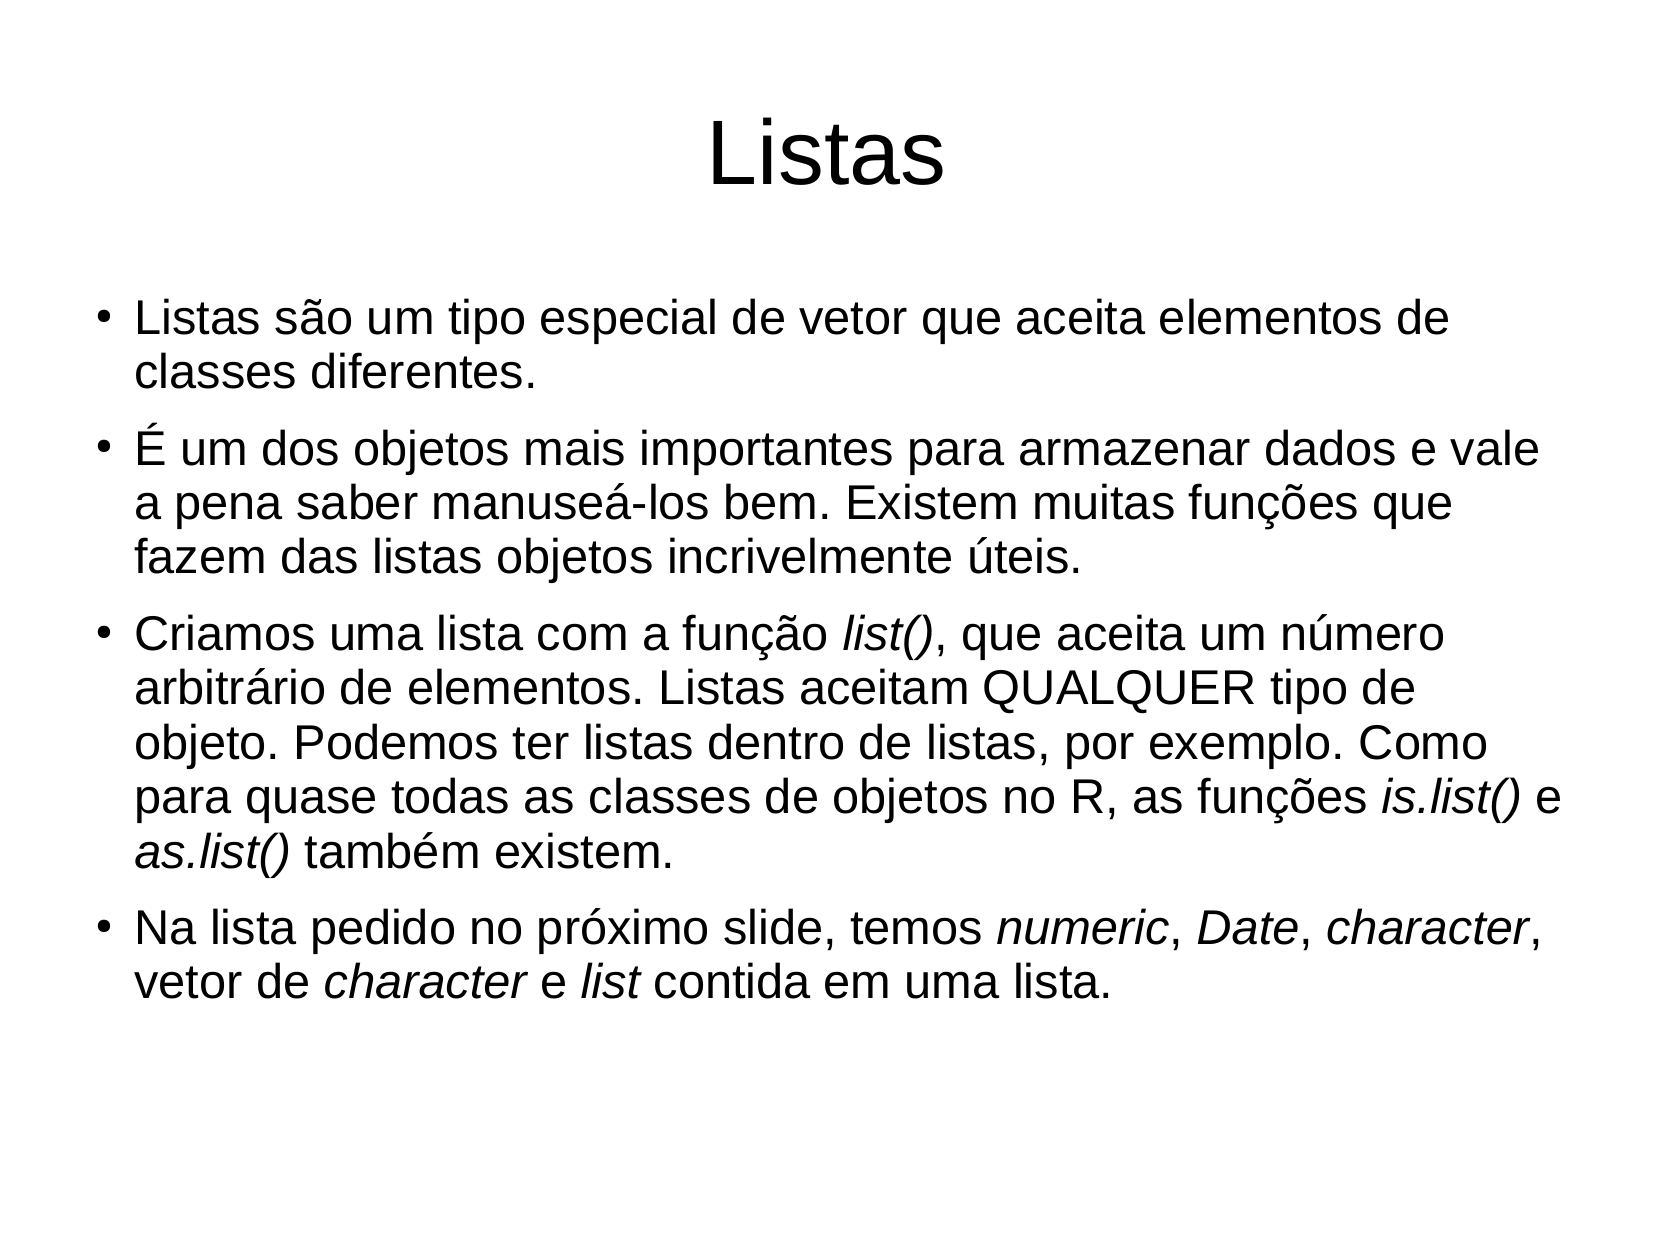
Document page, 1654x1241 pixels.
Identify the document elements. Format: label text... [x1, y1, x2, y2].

title Listas [82, 49, 1571, 257]
list Listas são um tipo especial de vetor que aceita elementos de classes diferentes. É um dos objetos mais importantes para armazenar dados e vale a pena saber manuseá-los bem. Existem muitas funções que fazem das listas objetos incrivelmente úteis. Criamos uma lista com a função list(), que aceita um número arbitrário de elementos. Listas aceitam QUALQUER tipo de objeto. Podemos ter listas dentro de listas, por exemplo. Como para quase todas as classes de objetos no R, as funções is.list() e as.list() também existem. Na lista pedido no próximo slide, temos numeric, Date, character, vetor de character e list contida em uma lista. [82, 290, 1571, 1010]
